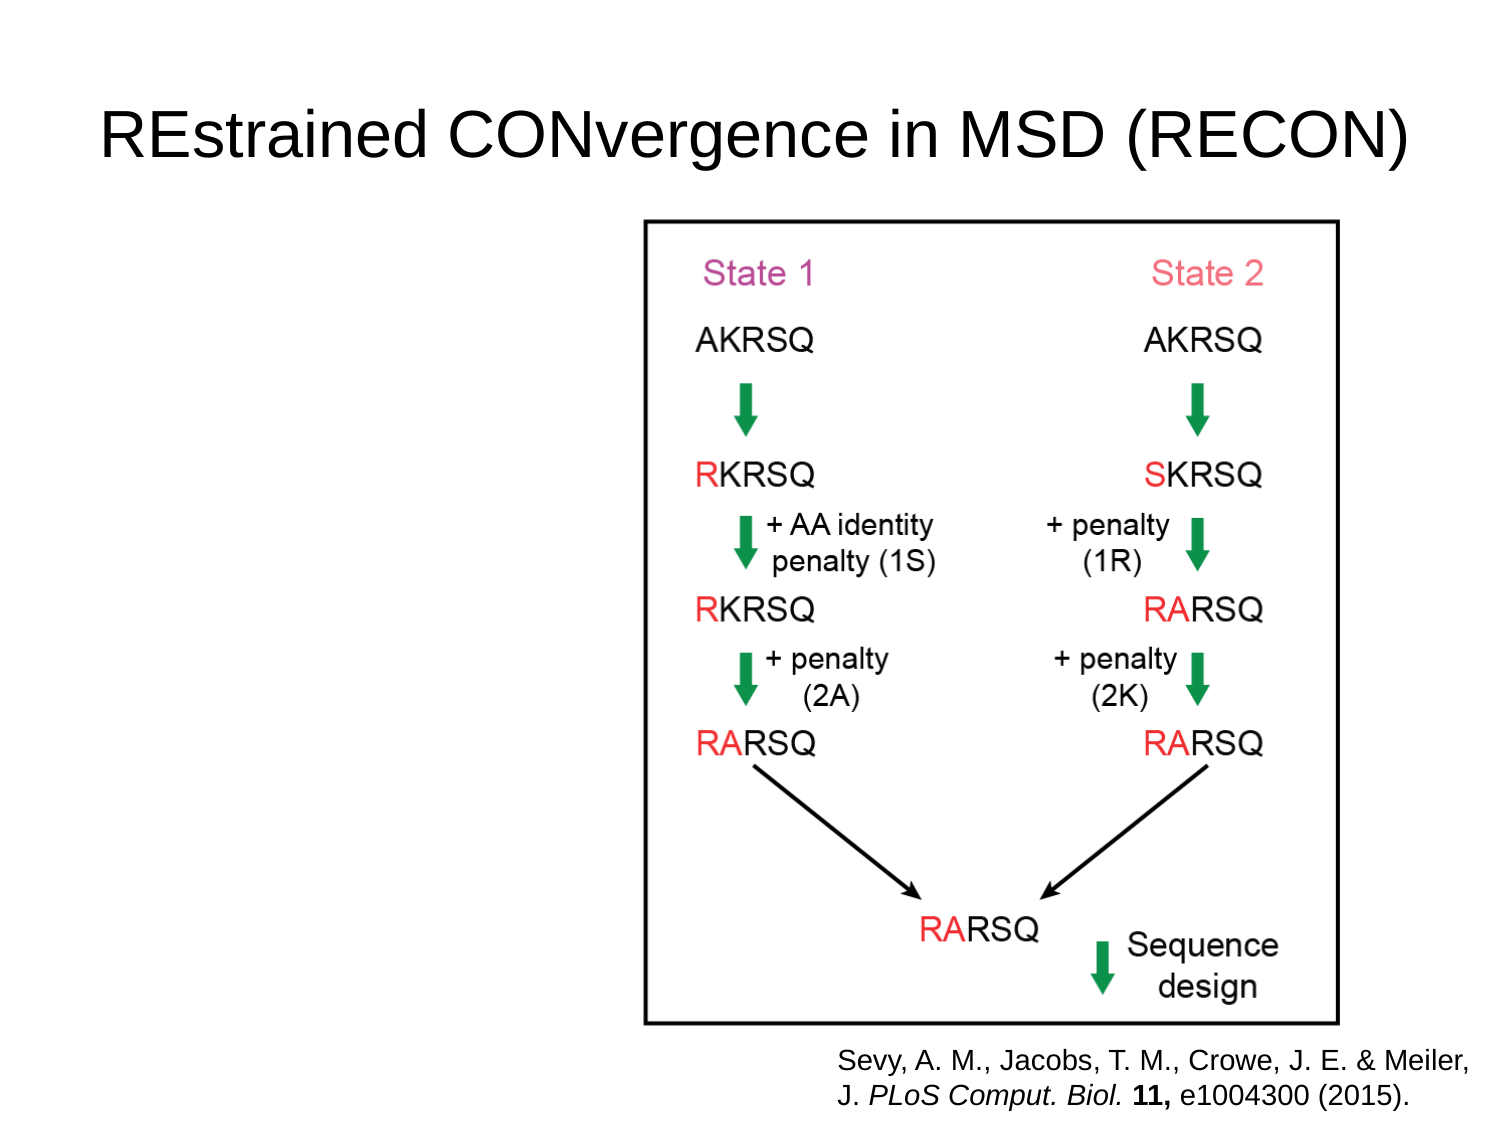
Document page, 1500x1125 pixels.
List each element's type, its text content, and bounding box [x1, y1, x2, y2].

picture [612, 199, 1362, 1045]
title REstrained CONvergence in MSD (RECON) [37, 37, 1475, 225]
text_box Sevy, A. M., Jacobs, T. M., Crowe, J. E. & Meiler, J. PLoS Comput. Biol. 11, e1004300 (2015). [822, 1034, 1498, 1120]
